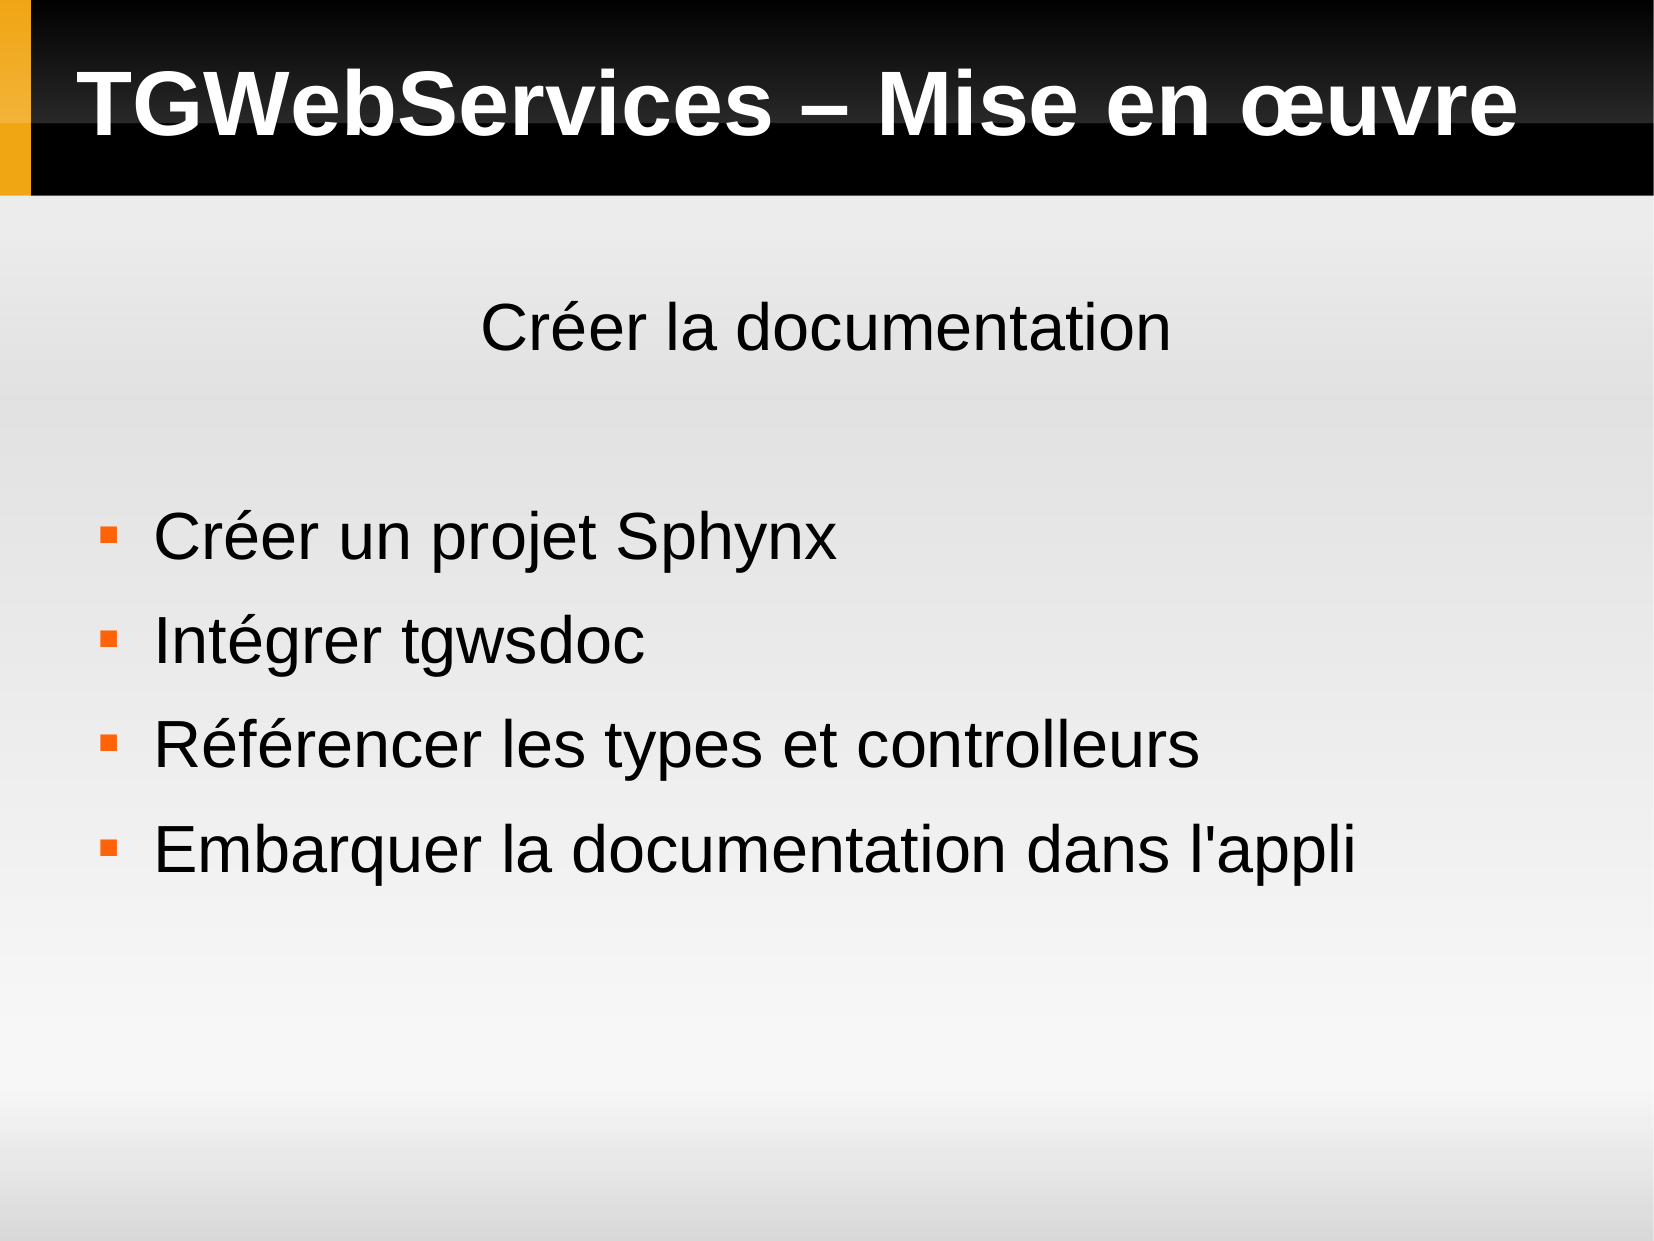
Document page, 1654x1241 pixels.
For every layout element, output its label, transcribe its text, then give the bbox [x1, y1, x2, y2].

title TGWebServices – Mise en œuvre [76, 7, 1565, 200]
picture [0, 0, 1654, 1241]
list Créer la documentation Créer un projet Sphynx Intégrer tgwsdoc Référencer les types et controlleurs Embarquer la documentation dans l'appli [82, 290, 1571, 1094]
